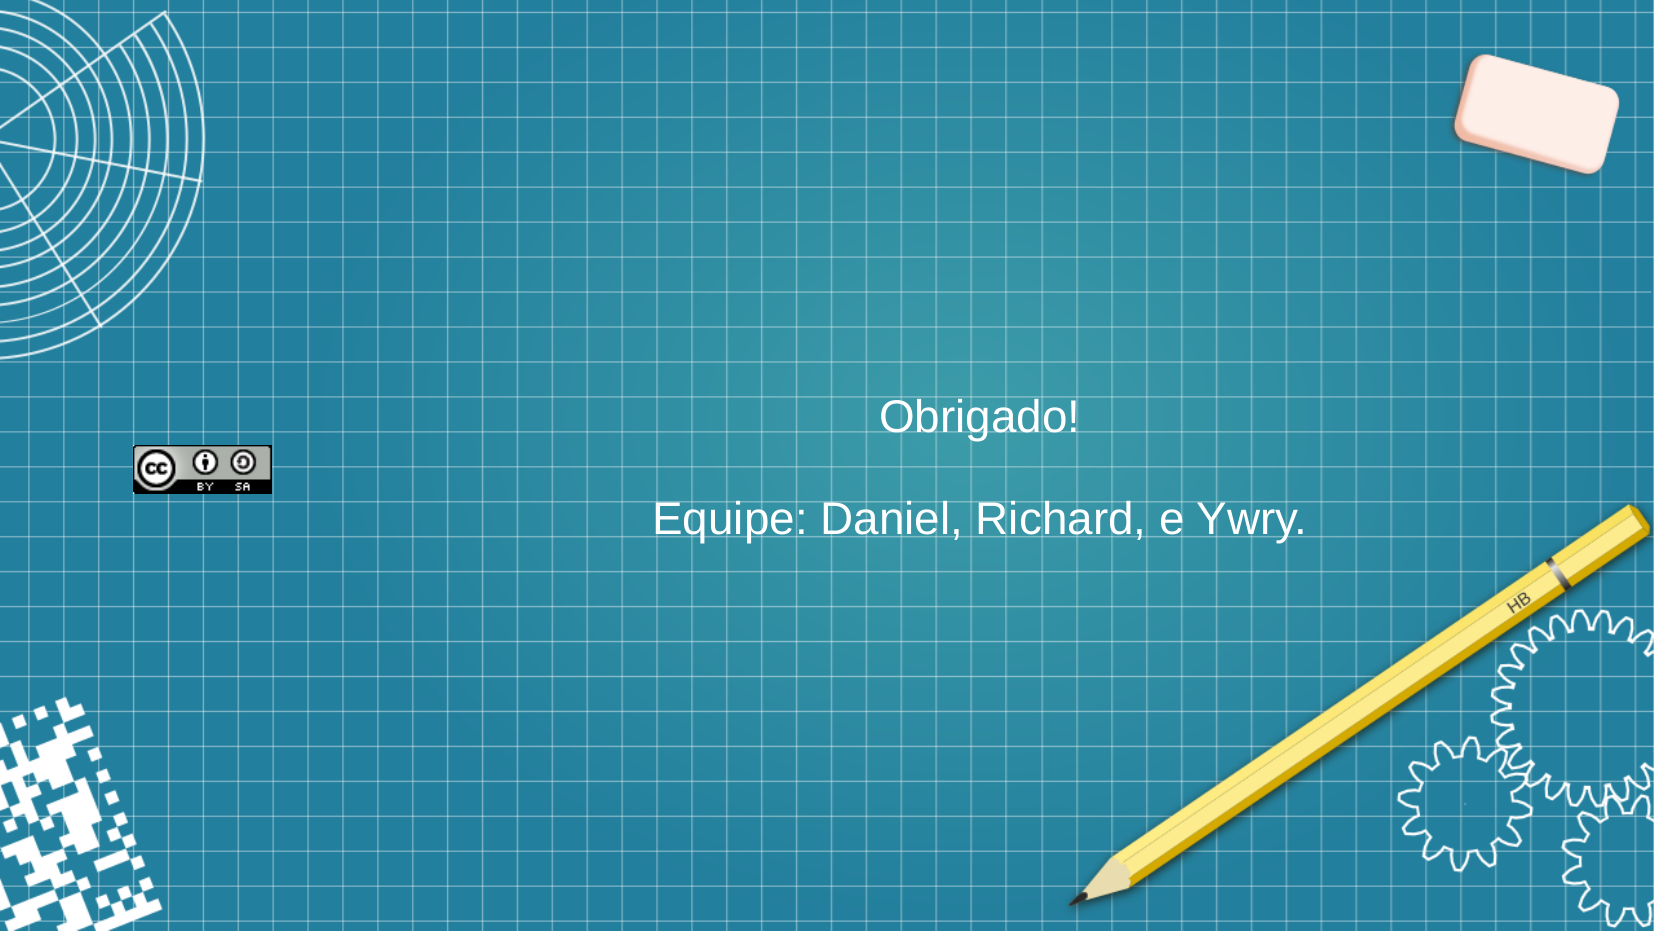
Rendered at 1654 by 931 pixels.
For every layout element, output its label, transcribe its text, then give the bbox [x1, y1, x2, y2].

title Obrigado! Equipe: Daniel, Richard, e Ywry. [389, 389, 1571, 546]
picture [0, 0, 1654, 931]
